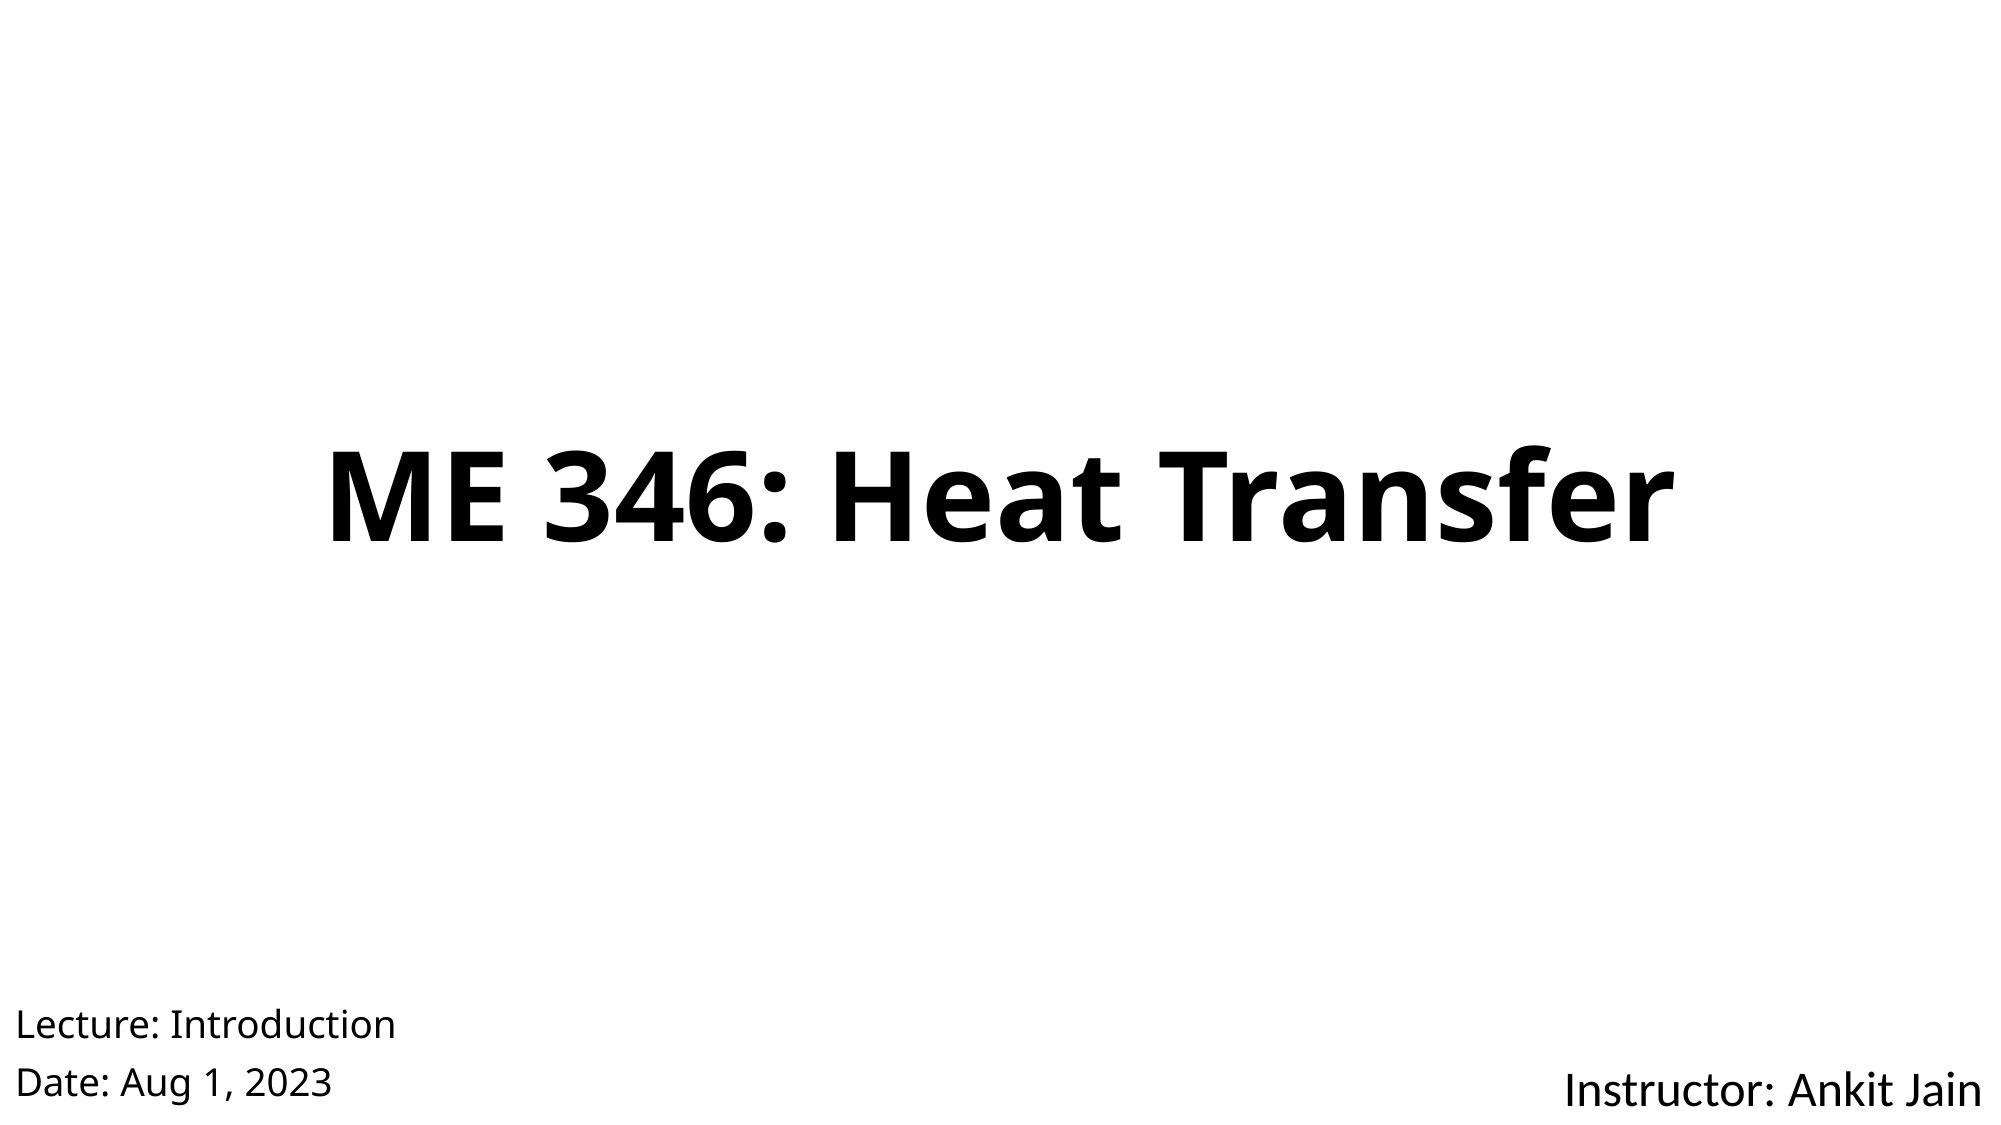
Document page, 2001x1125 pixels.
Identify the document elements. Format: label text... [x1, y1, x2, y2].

title ME 346: Heat Transfer [249, 184, 1750, 576]
subtitle Lecture: Introduction Date: Aug 1, 2023 [0, 998, 415, 1125]
text_box Instructor: Ankit Jain [1487, 1055, 1999, 1125]
